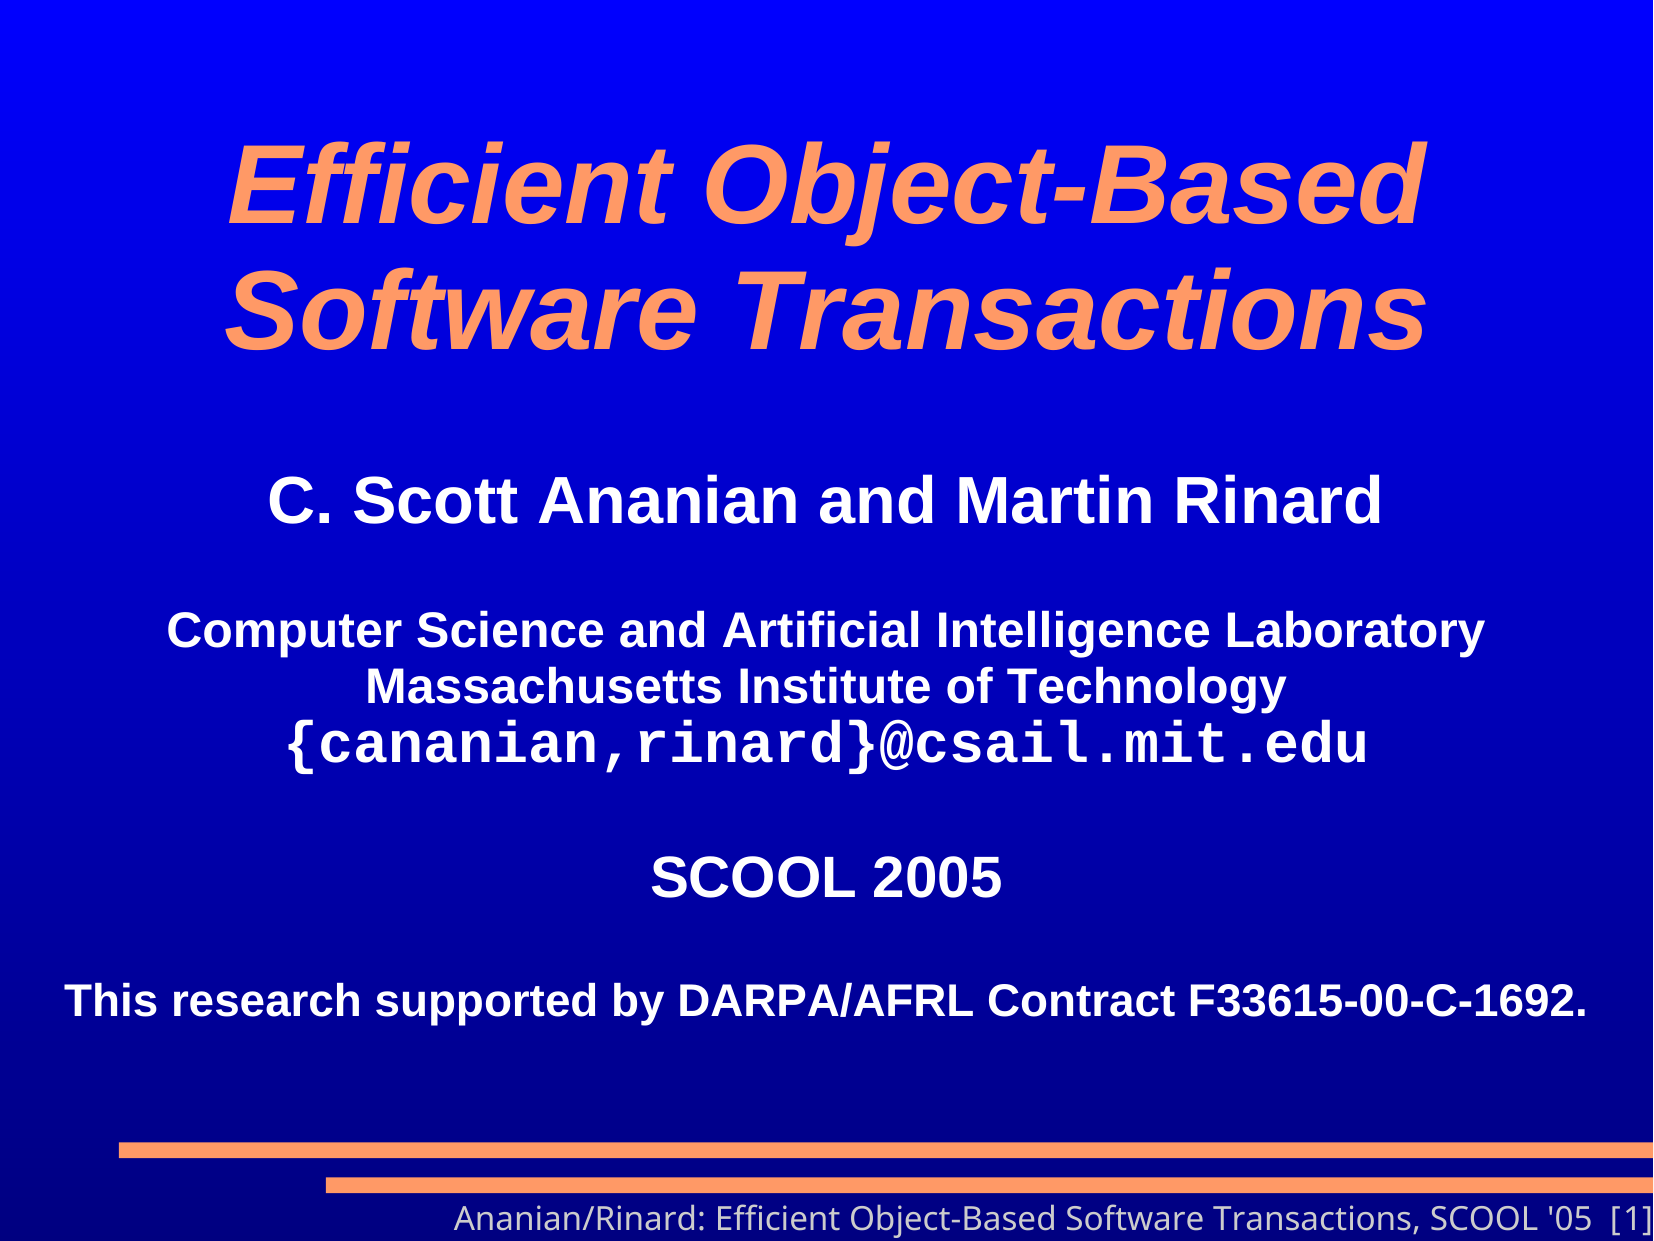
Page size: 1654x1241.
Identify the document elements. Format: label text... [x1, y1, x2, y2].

text_box C. Scott Ananian and Martin Rinard Computer Science and Artificial Intelligence Laboratory Massachusetts Institute of Technology {cananian,rinard}@csail.mit.edu SCOOL 2005 This research supported by DARPA/AFRL Contract F33615-00-C-1692. [0, 462, 1653, 1106]
title Efficient Object-Based Software Transactions [121, 55, 1534, 440]
